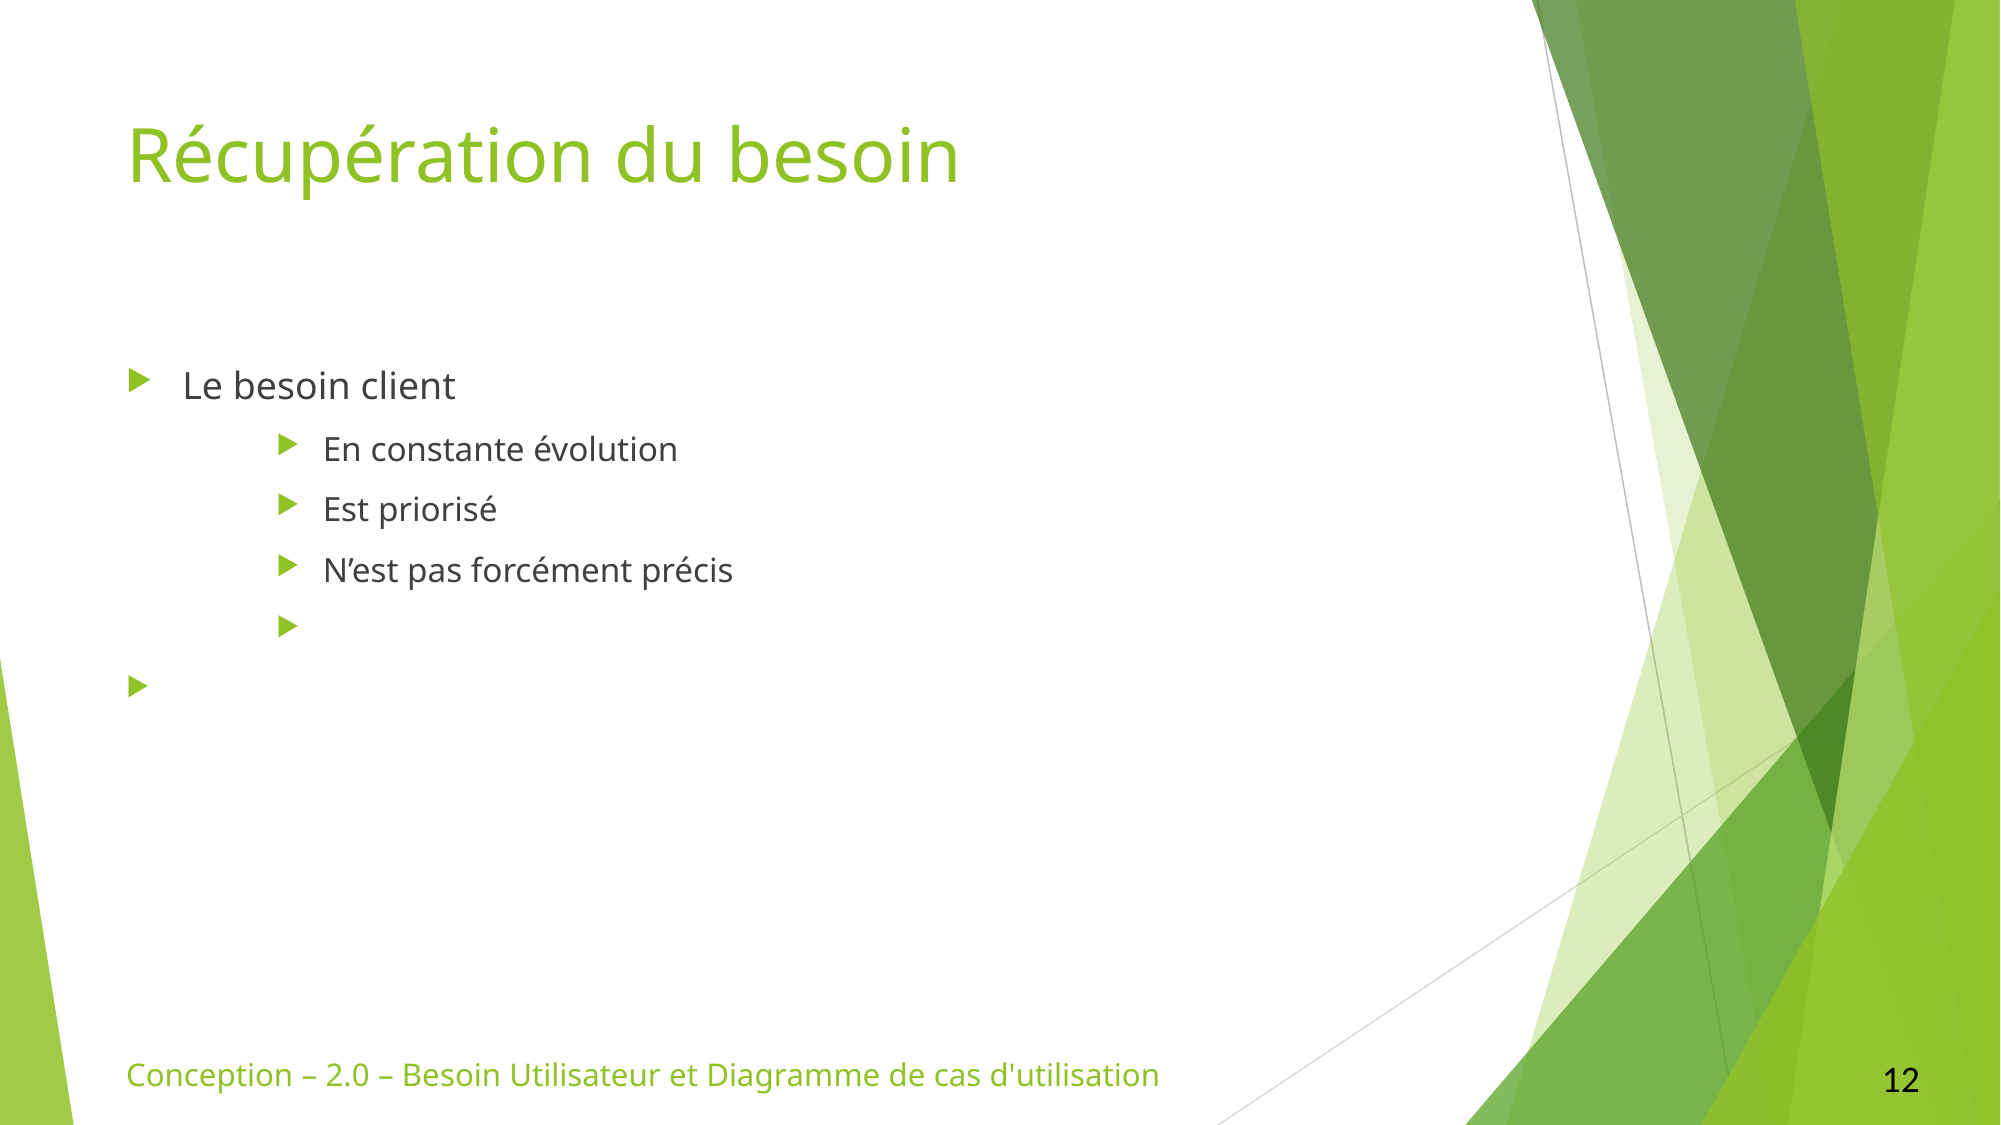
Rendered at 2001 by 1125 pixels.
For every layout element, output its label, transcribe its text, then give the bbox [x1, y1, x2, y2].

text_box [1866, 1047, 1979, 1108]
title Récupération du besoin [111, 99, 1522, 317]
text_box Conception – 2.0 – Besoin Utilisateur et Diagramme de cas d'utilisation [111, 1047, 1210, 1109]
list Le besoin client En constante évolution Est priorisé N’est pas forcément précis [111, 354, 1522, 992]
